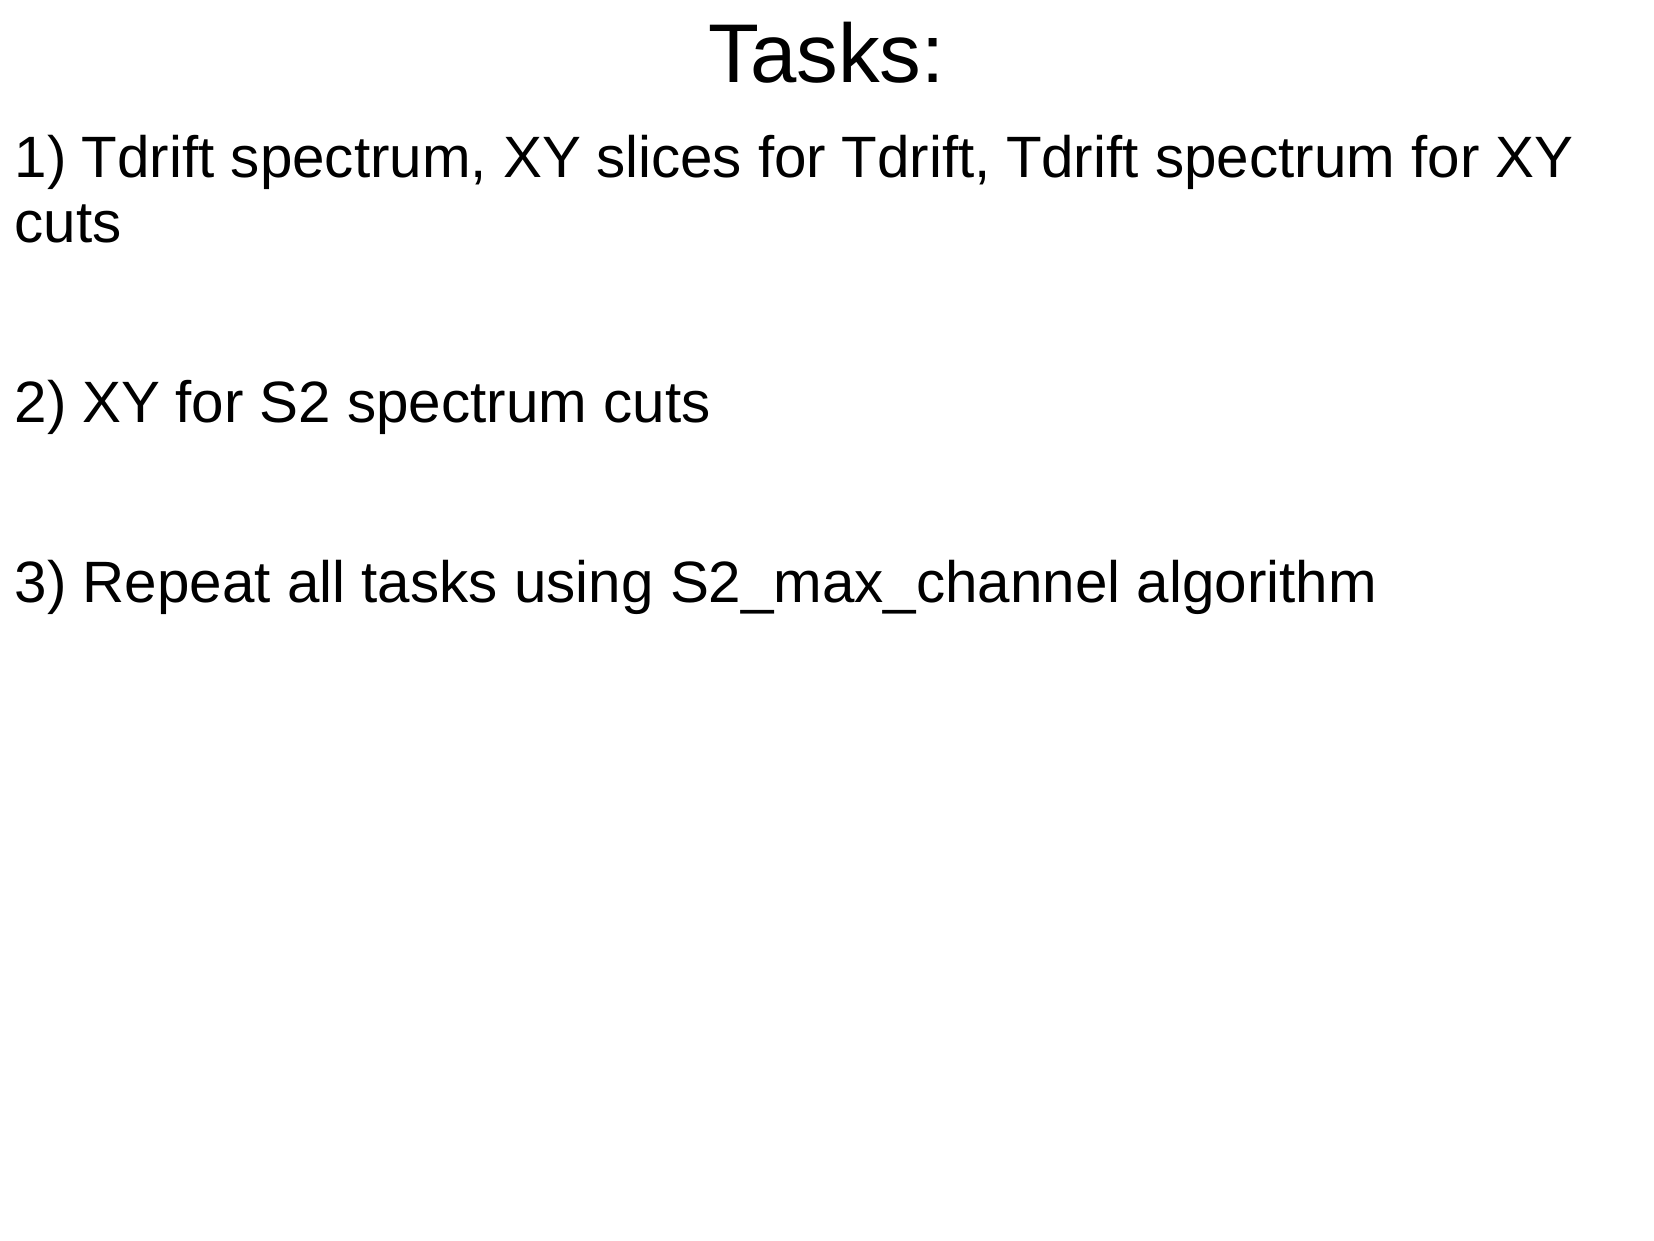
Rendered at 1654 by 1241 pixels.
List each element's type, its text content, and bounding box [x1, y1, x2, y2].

text_box Tasks: 1) Tdrift spectrum, XY slices for Tdrift, Tdrift spectrum for XY cuts 2) XY for S2 spectrum cuts 3) Repeat all tasks using S2_max_channel algorithm [0, 0, 1654, 622]
